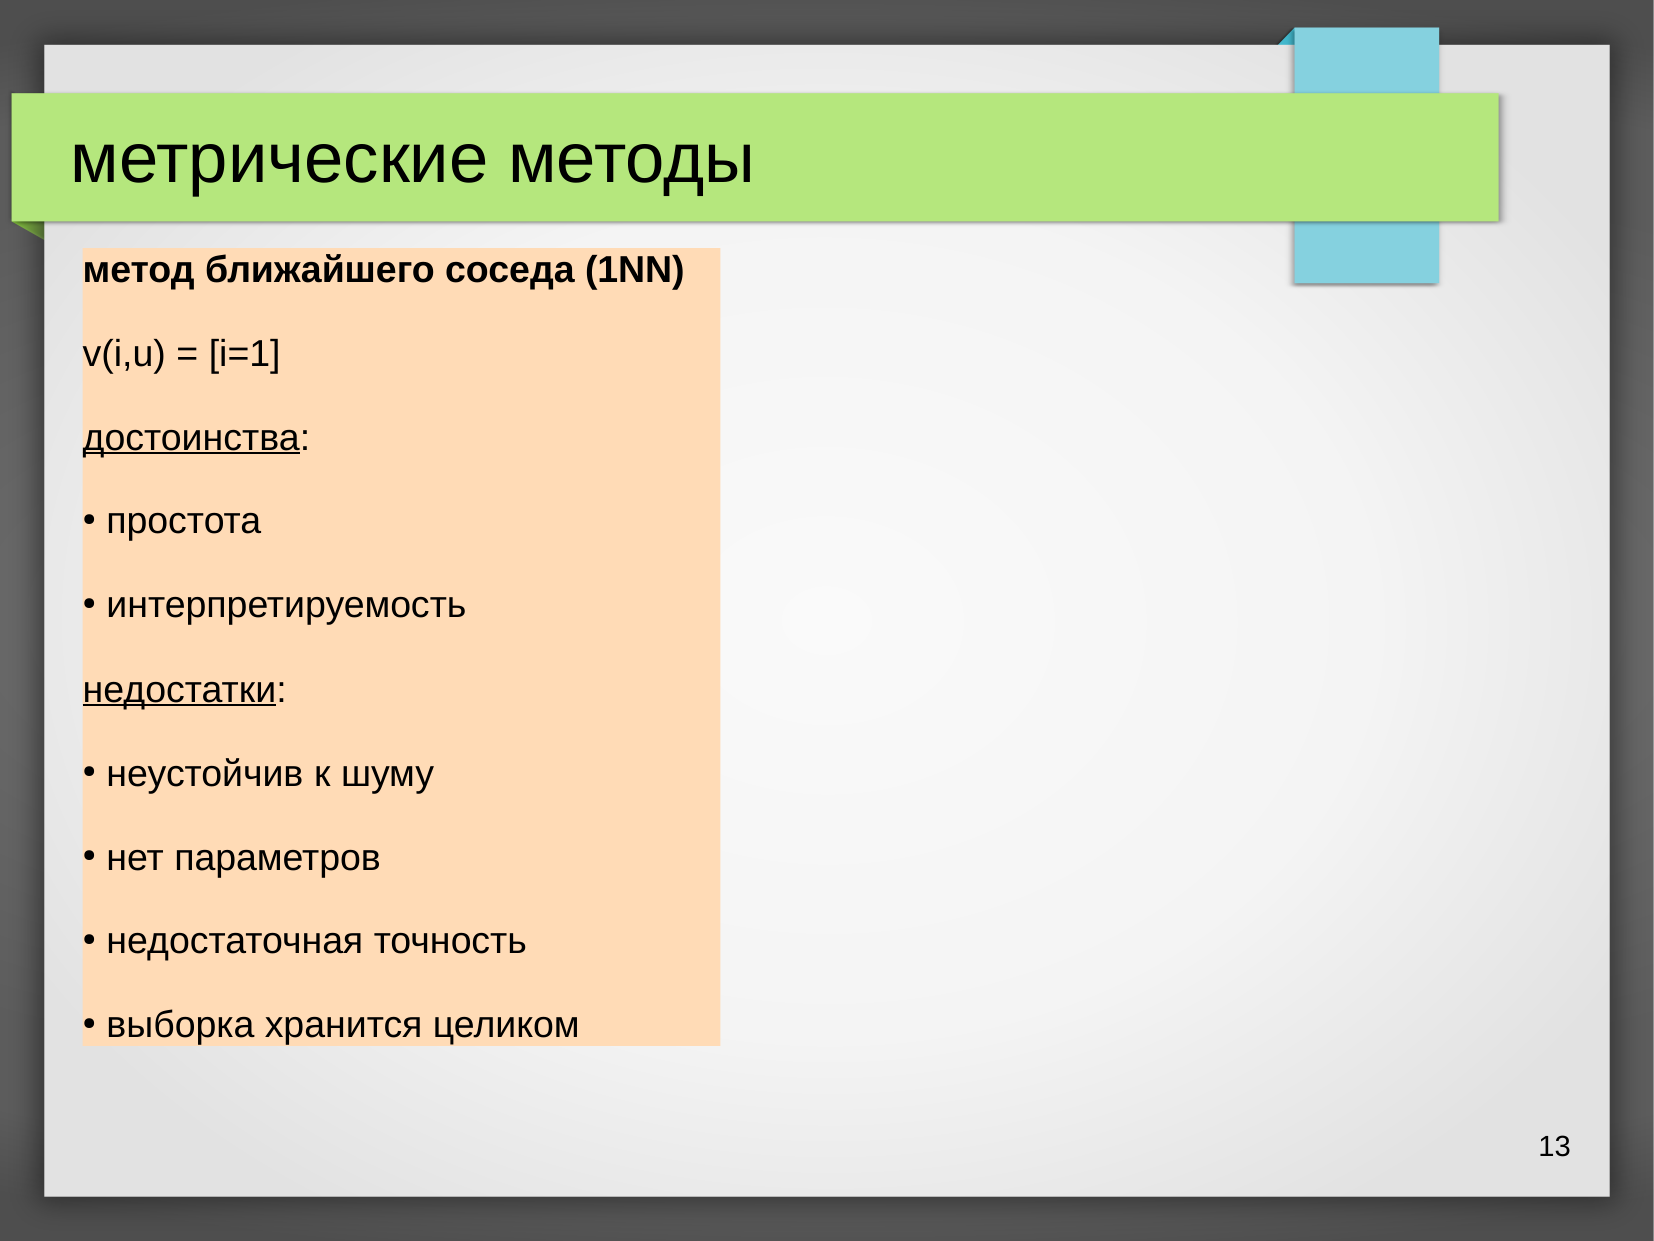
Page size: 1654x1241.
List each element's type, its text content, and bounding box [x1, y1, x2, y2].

picture [0, 0, 1654, 1241]
text_box метод ближайшего соседа (1NN) v(i,u) = [i=1] достоинства: простота интерпретируемость недостатки: неустойчив к шуму нет параметров недостаточная точность выборка хранится целиком [82, 248, 721, 1046]
title метрические методы [70, 118, 1205, 199]
